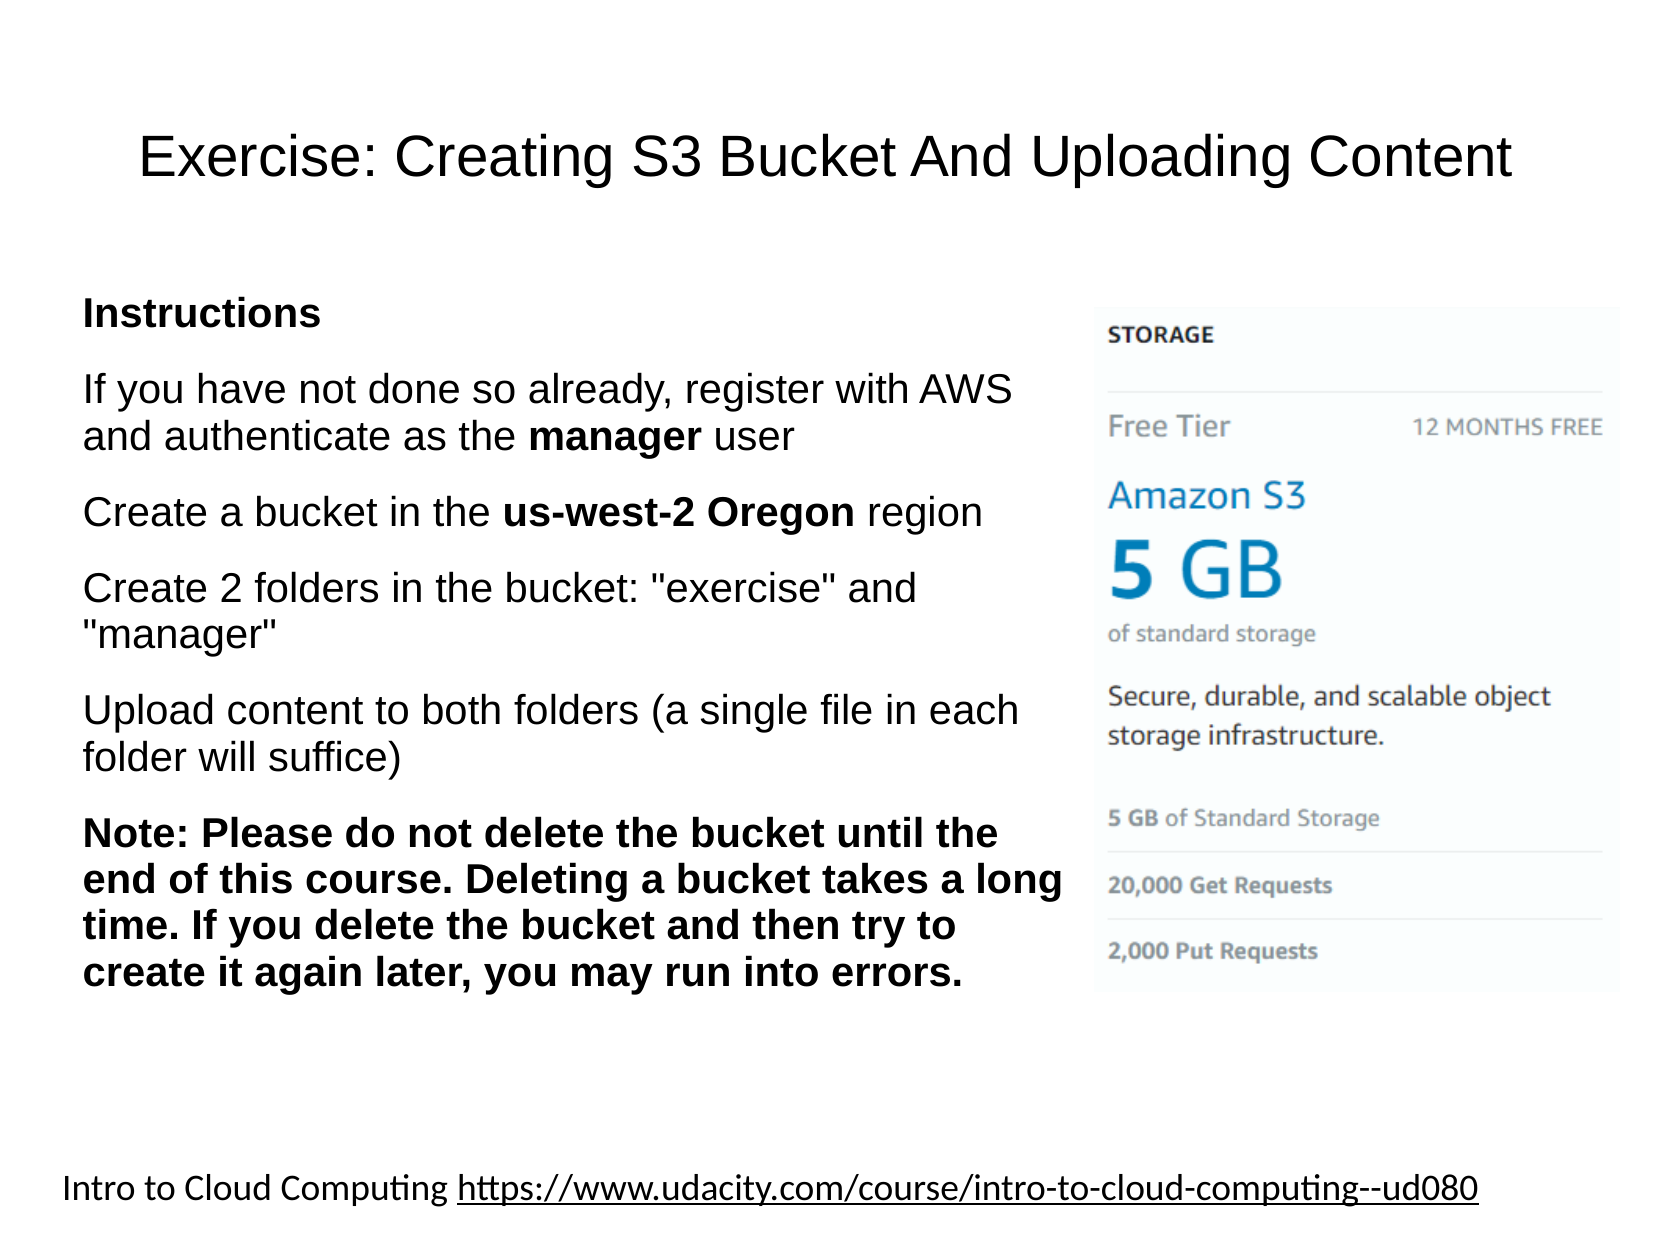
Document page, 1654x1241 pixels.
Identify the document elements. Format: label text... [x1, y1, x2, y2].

text_box Intro to Cloud Computing https://www.udacity.com/course/intro-to-cloud-computing--ud080 [47, 1164, 1620, 1241]
list Instructions If you have not done so already, register with AWS and authenticate as the manager user Create a bucket in the us-west-2 Oregon region Create 2 folders in the bucket: "exercise" and "manager" Upload content to both folders (a single file in each folder will suffice) Note: Please do not delete the bucket until the end of this course. Deleting a bucket takes a long time. If you delete the bucket and then try to create it again later, you may run into errors. [82, 290, 1071, 1010]
picture [1094, 307, 1620, 993]
title Exercise: Creating S3 Bucket And Uploading Content [82, 49, 1571, 257]
